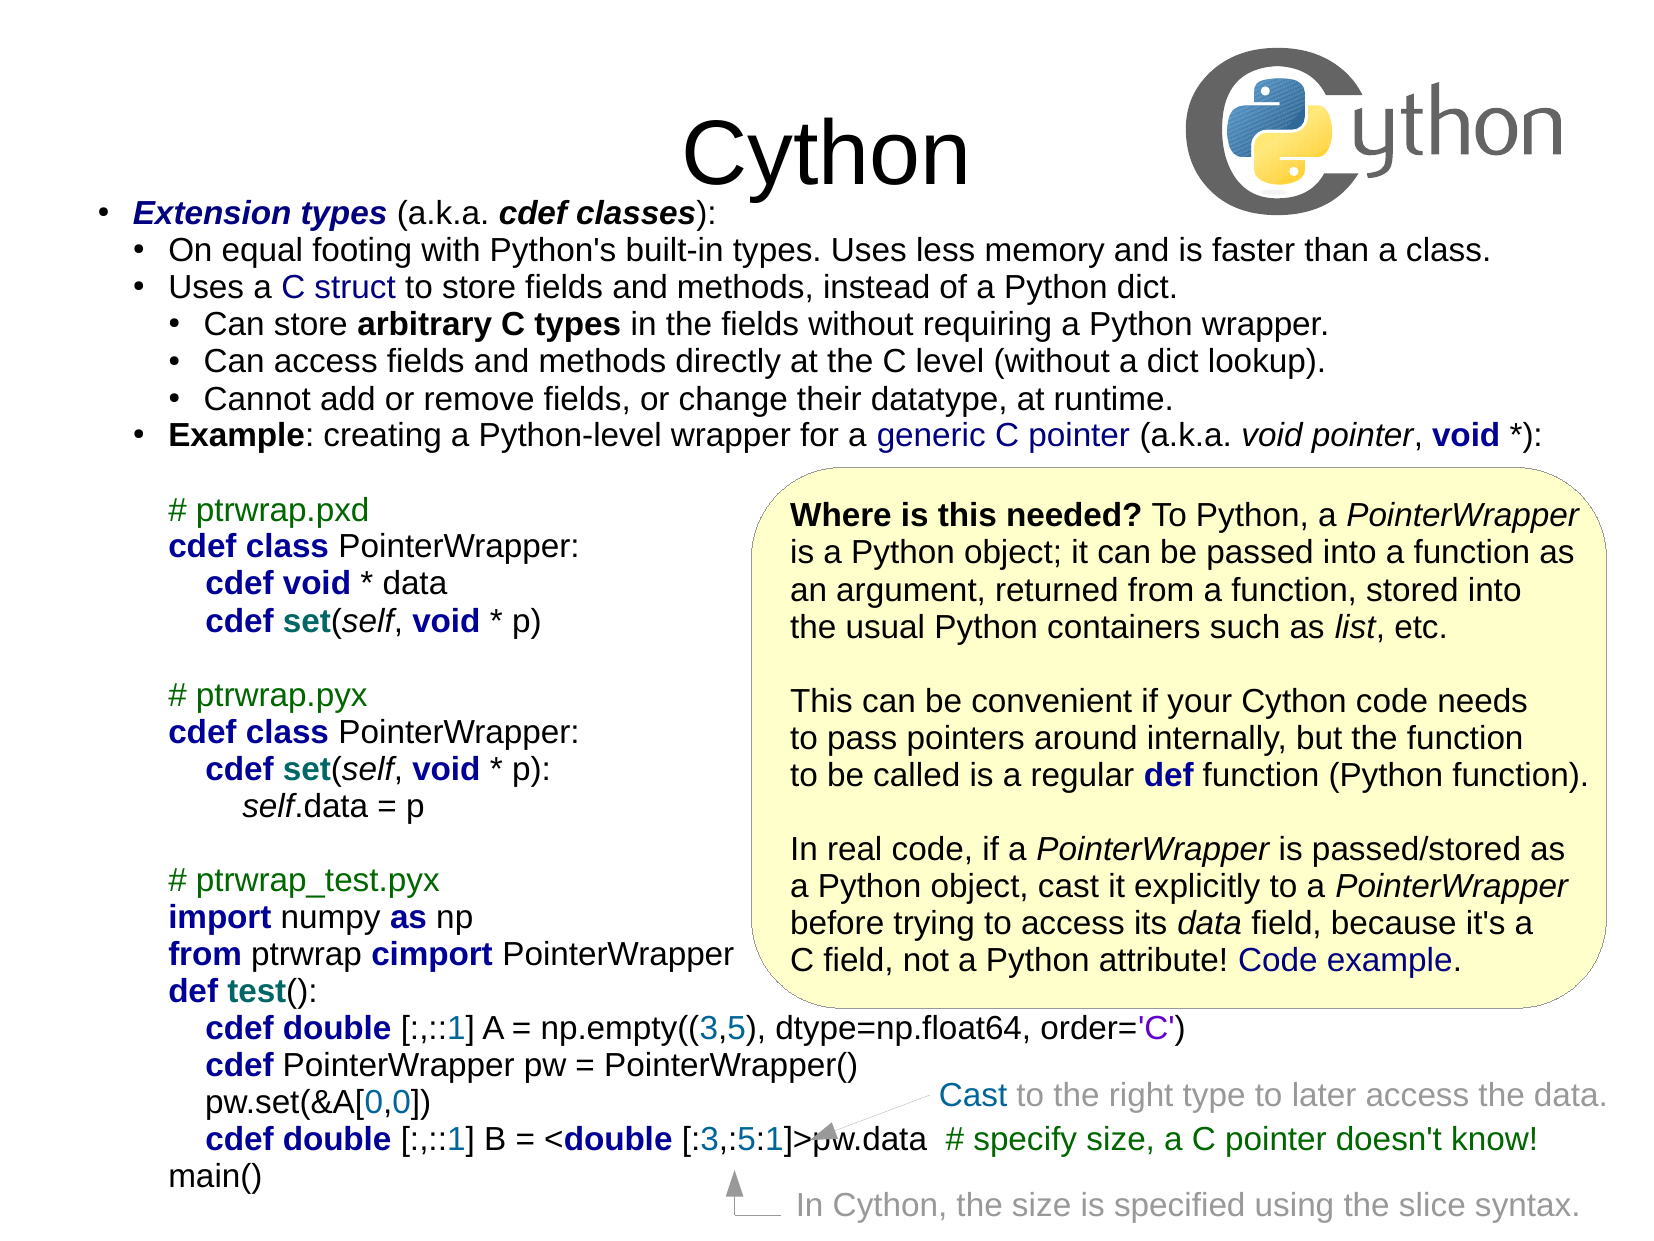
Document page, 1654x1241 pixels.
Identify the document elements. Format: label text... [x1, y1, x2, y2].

title Cython [82, 49, 1185, 187]
picture [1185, 47, 1561, 216]
text_box Where is this needed? To Python, a PointerWrapper is a Python object; it can be passed into a function as an argument, returned from a function, stored into the usual Python containers such as list, etc. This can be convenient if your Cython code needs to pass pointers around internally, but the function to be called is a regular def function (Python function). In real code, if a PointerWrapper is passed/stored as a Python object, cast it explicitly to a PointerWrapper before trying to access its data field, because it's a C field, not a Python attribute! Code example. [775, 489, 1605, 992]
title Cython [1561, 49, 1571, 257]
text_box In Cython, the size is specified using the slice syntax. [781, 1179, 1597, 1232]
text_box Extension types (a.k.a. cdef classes): On equal footing with Python's built-in types. Uses less memory and is faster than a class. Uses a C struct to store fields and methods, instead of a Python dict. Can store arbitrary C types in the fields without requiring a Python wrapper. Can access fields and methods directly at the C level (without a dict lookup). Cannot add or remove fields, or change their datatype, at runtime. Example: creating a Python-level wrapper for a generic C pointer (a.k.a. void pointer, void *): # ptrwrap.pxd cdef class PointerWrapper: cdef void * data cdef set(self, void * p) # ptrwrap.pyx cdef class PointerWrapper: cdef set(self, void * p): self.data = p # ptrwrap_test.pyx import numpy as np from ptrwrap cimport PointerWrapper def test(): cdef double [:,::1] A = np.empty((3,5), dtype=np.float64, order='C') cdef PointerWrapper pw = PointerWrapper() pw.set(&A[0,0]) cdef double [:,::1] B = <double [:3,:5:1]>pw.data # specify size, a C pointer doesn't know! main() [82, 187, 1561, 1215]
text_box Cast to the right type to later access the data. [924, 1068, 1625, 1121]
text_box [1561, 479, 1575, 489]
